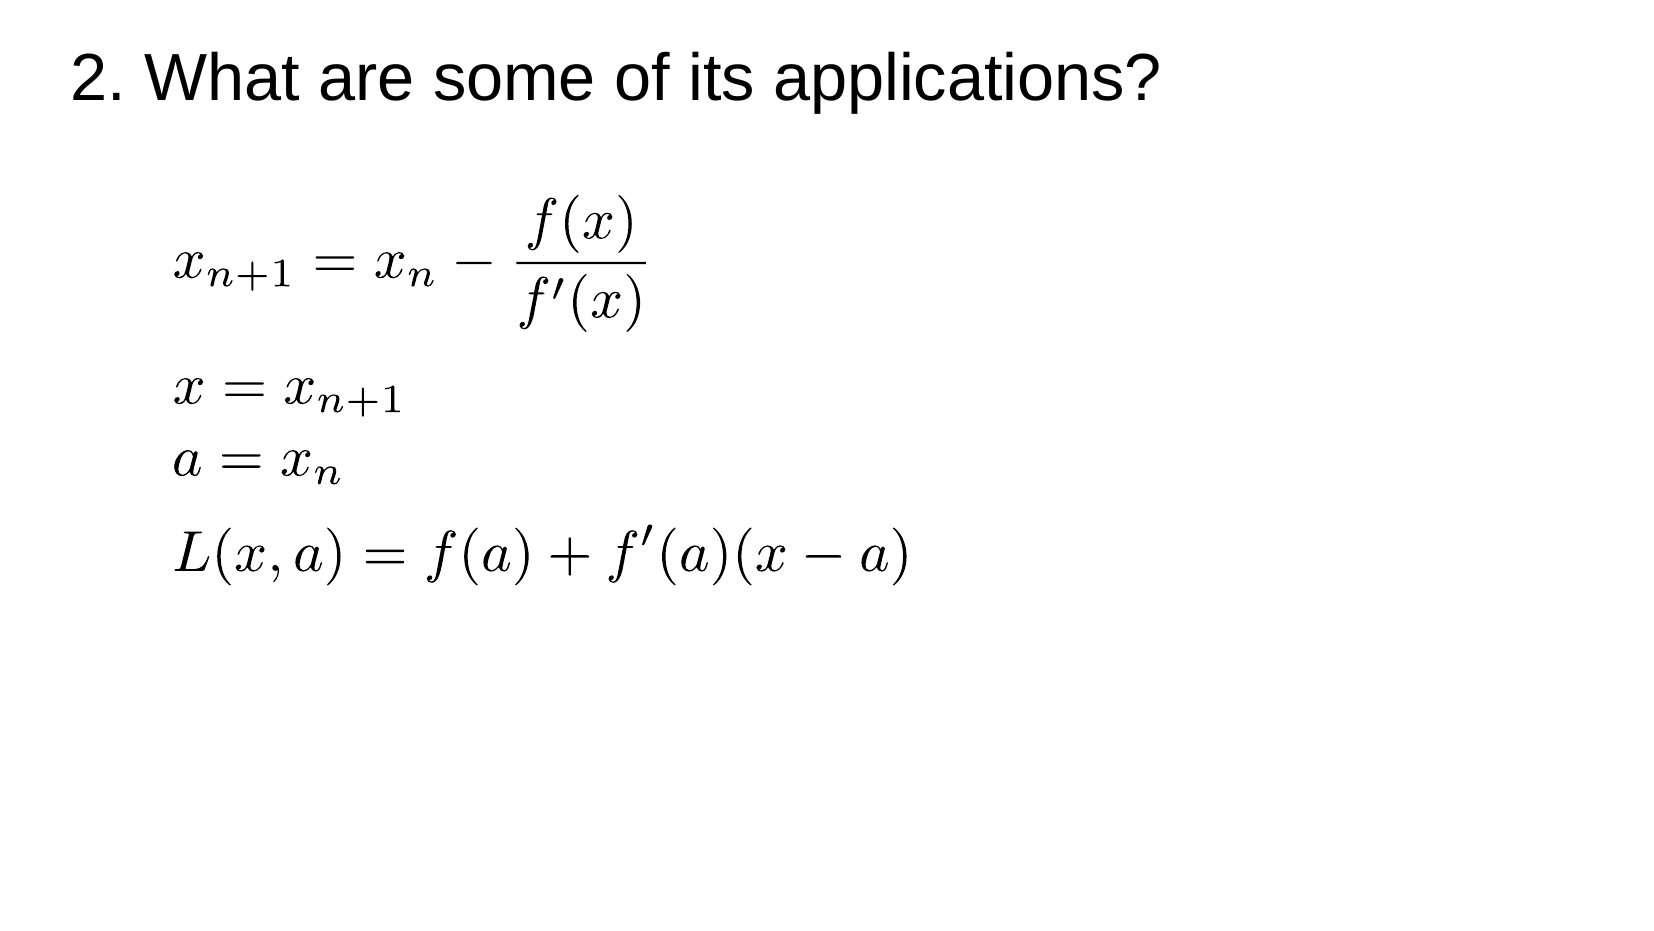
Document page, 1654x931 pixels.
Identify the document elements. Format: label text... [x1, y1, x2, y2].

text_box [174, 524, 907, 586]
title 2. What are some of its applications? [0, 0, 1654, 156]
text_box [174, 450, 340, 485]
text_box [174, 194, 646, 332]
text_box [174, 377, 400, 417]
